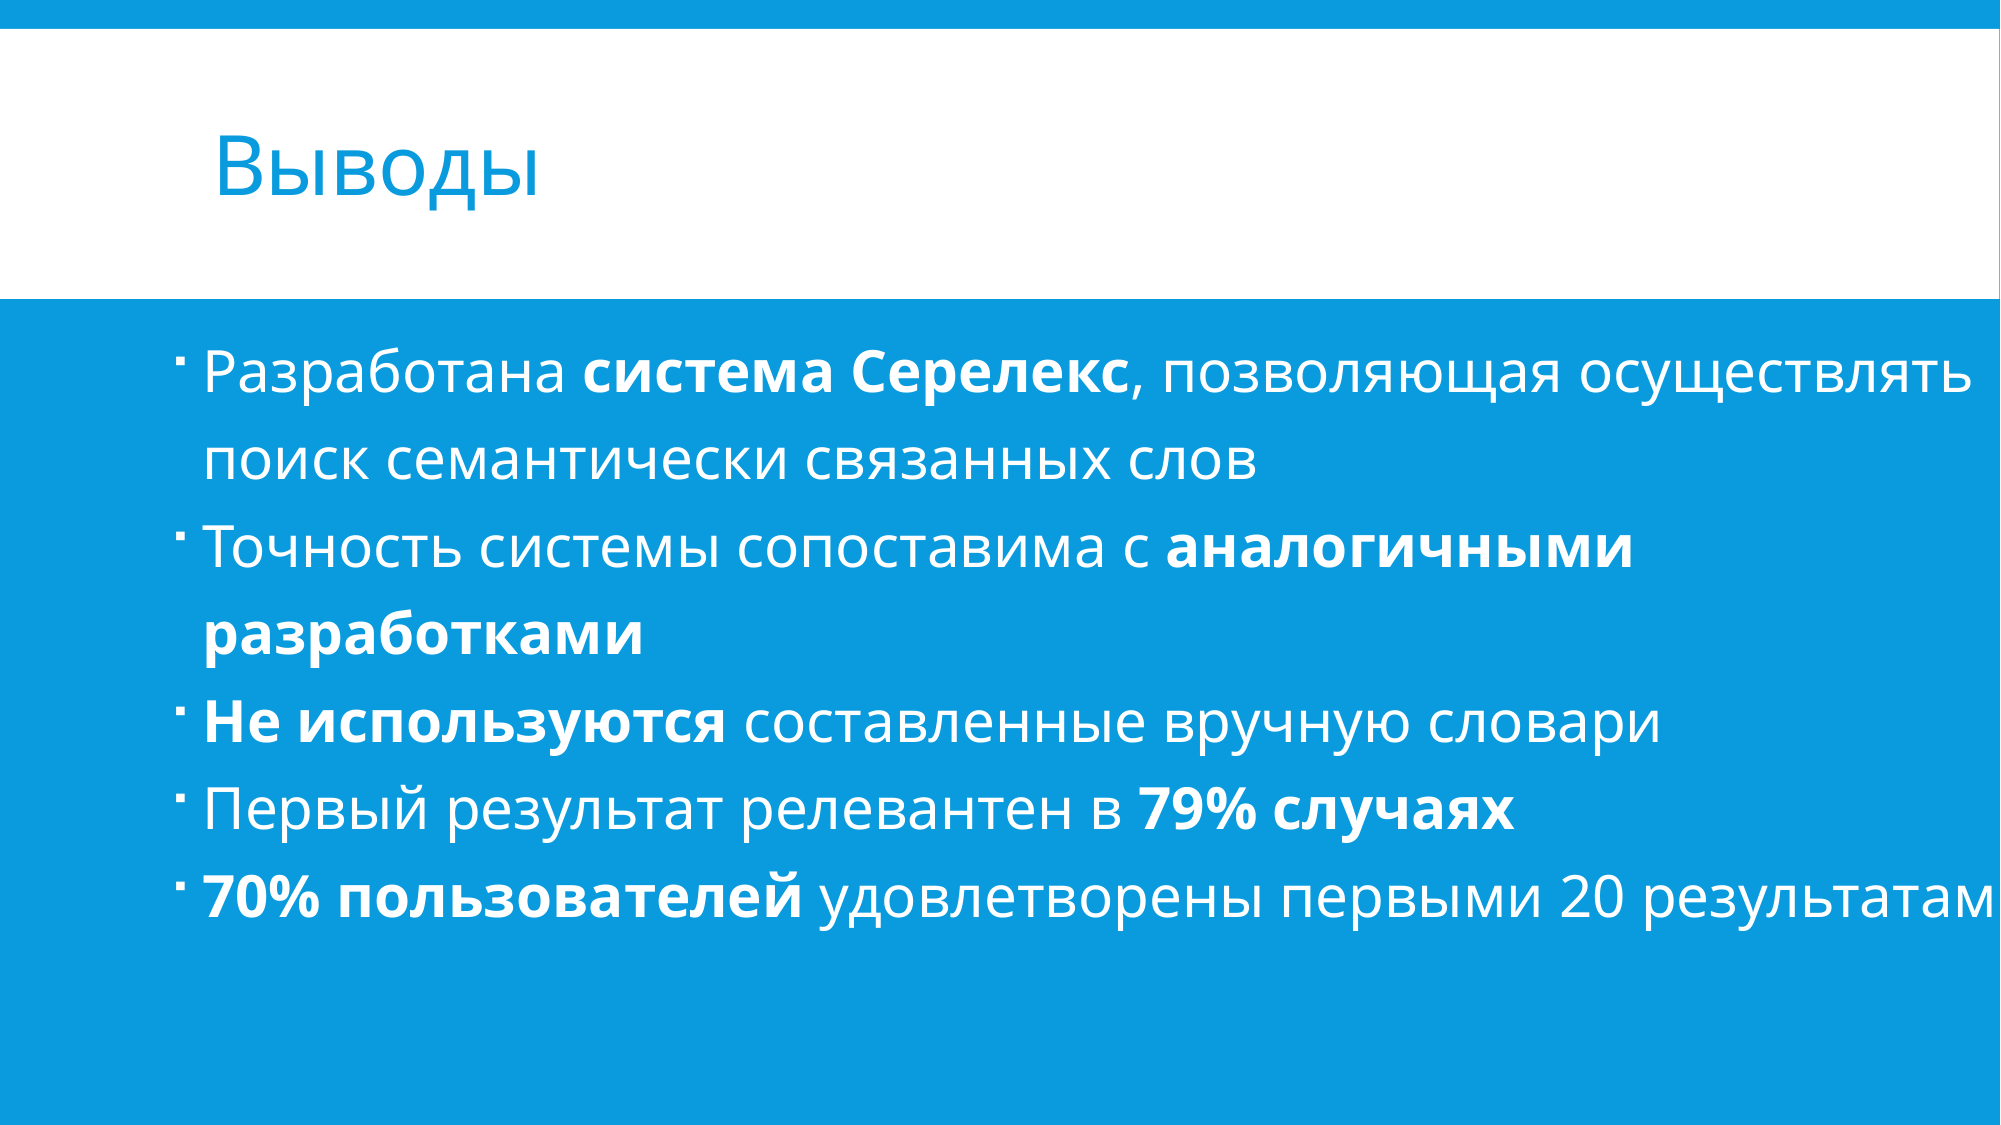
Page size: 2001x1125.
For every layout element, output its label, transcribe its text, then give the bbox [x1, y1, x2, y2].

text_box Выводы [197, 46, 1803, 294]
text_box Разработана система Серелекс, позволяющая осуществлять поиск семантически связанных слов Точность системы сопоставима с аналогичными разработками Не используются составленные вручную словари Первый результат релевантен в 79% случаях 70% пользователей удовлетворены первыми 20 результатами [152, 309, 2000, 999]
